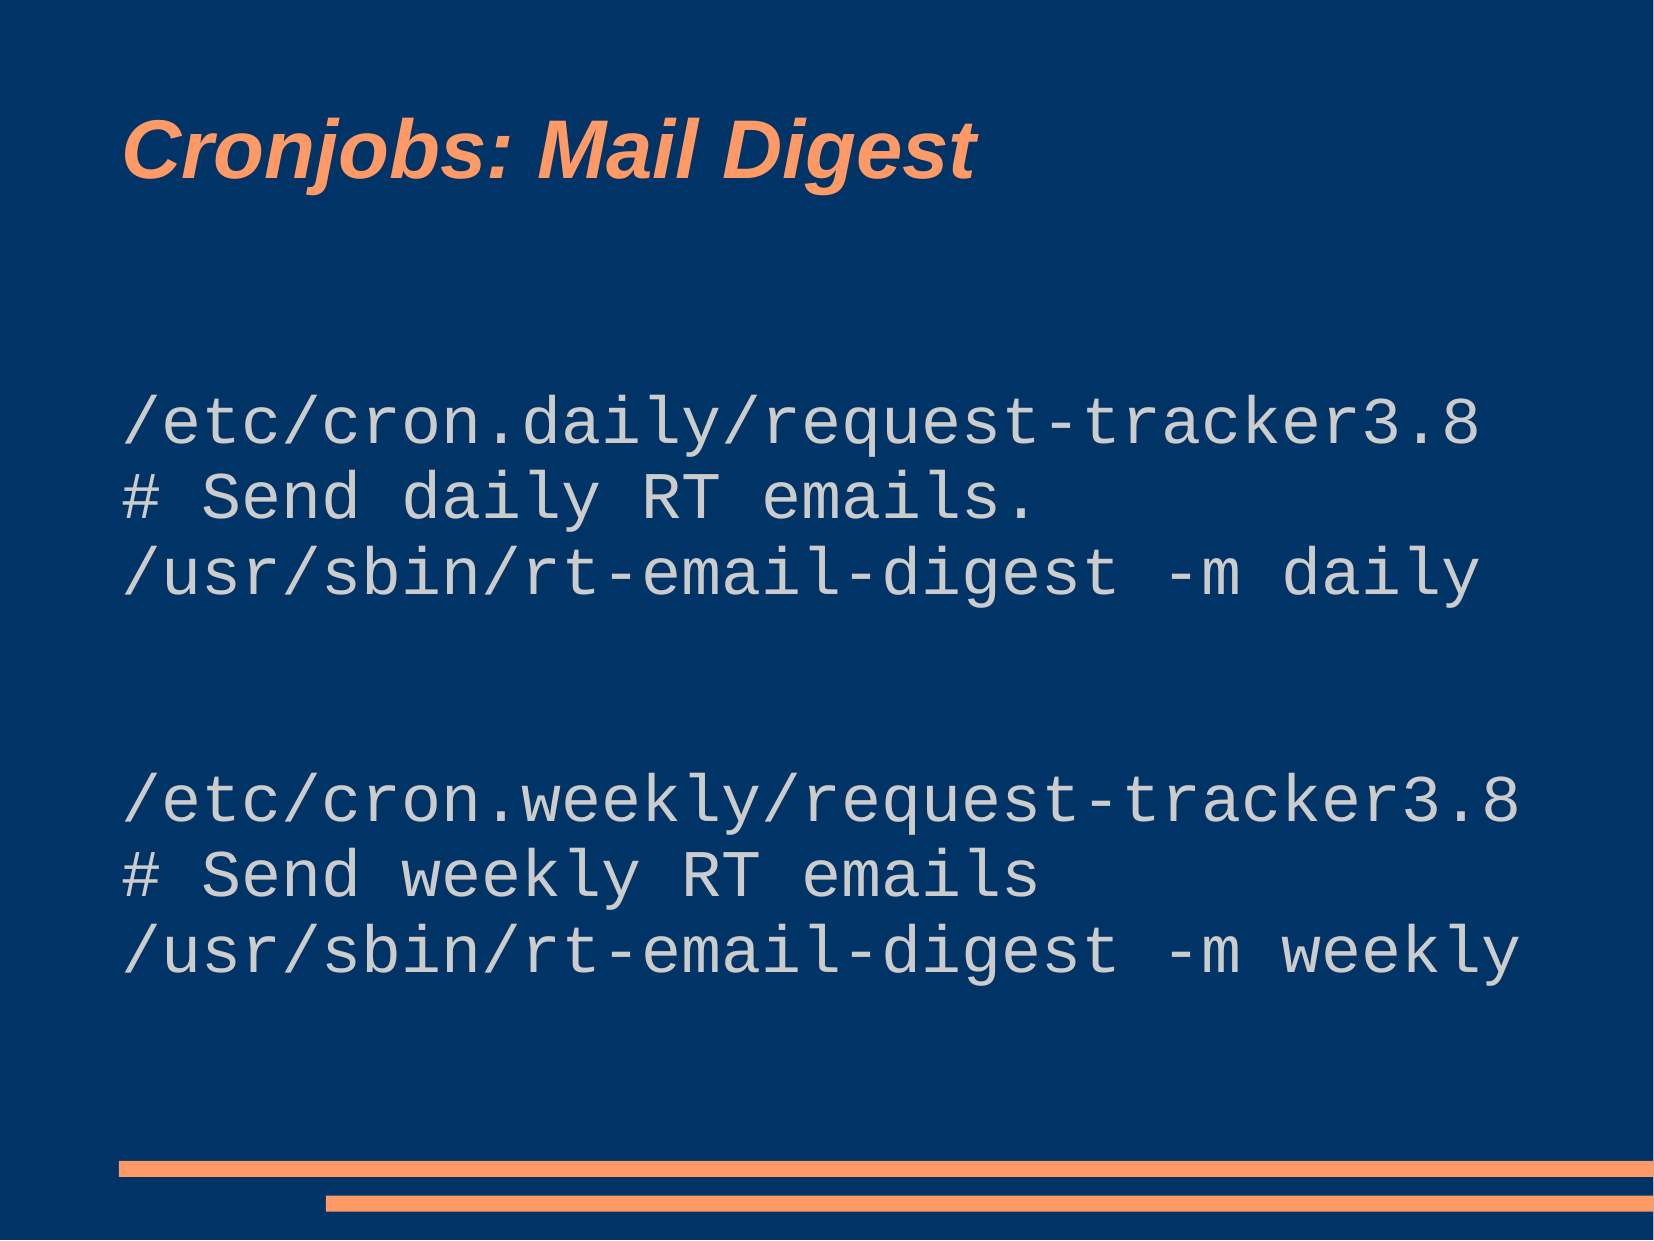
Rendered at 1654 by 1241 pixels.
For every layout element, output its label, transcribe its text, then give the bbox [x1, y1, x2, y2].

subtitle /etc/cron.daily/request-tracker3.8 # Send daily RT emails. /usr/sbin/rt-email-digest -m daily /etc/cron.weekly/request-tracker3.8 # Send weekly RT emails /usr/sbin/rt-email-digest -m weekly [121, 322, 1561, 1133]
title Cronjobs: Mail Digest [121, 46, 1534, 254]
